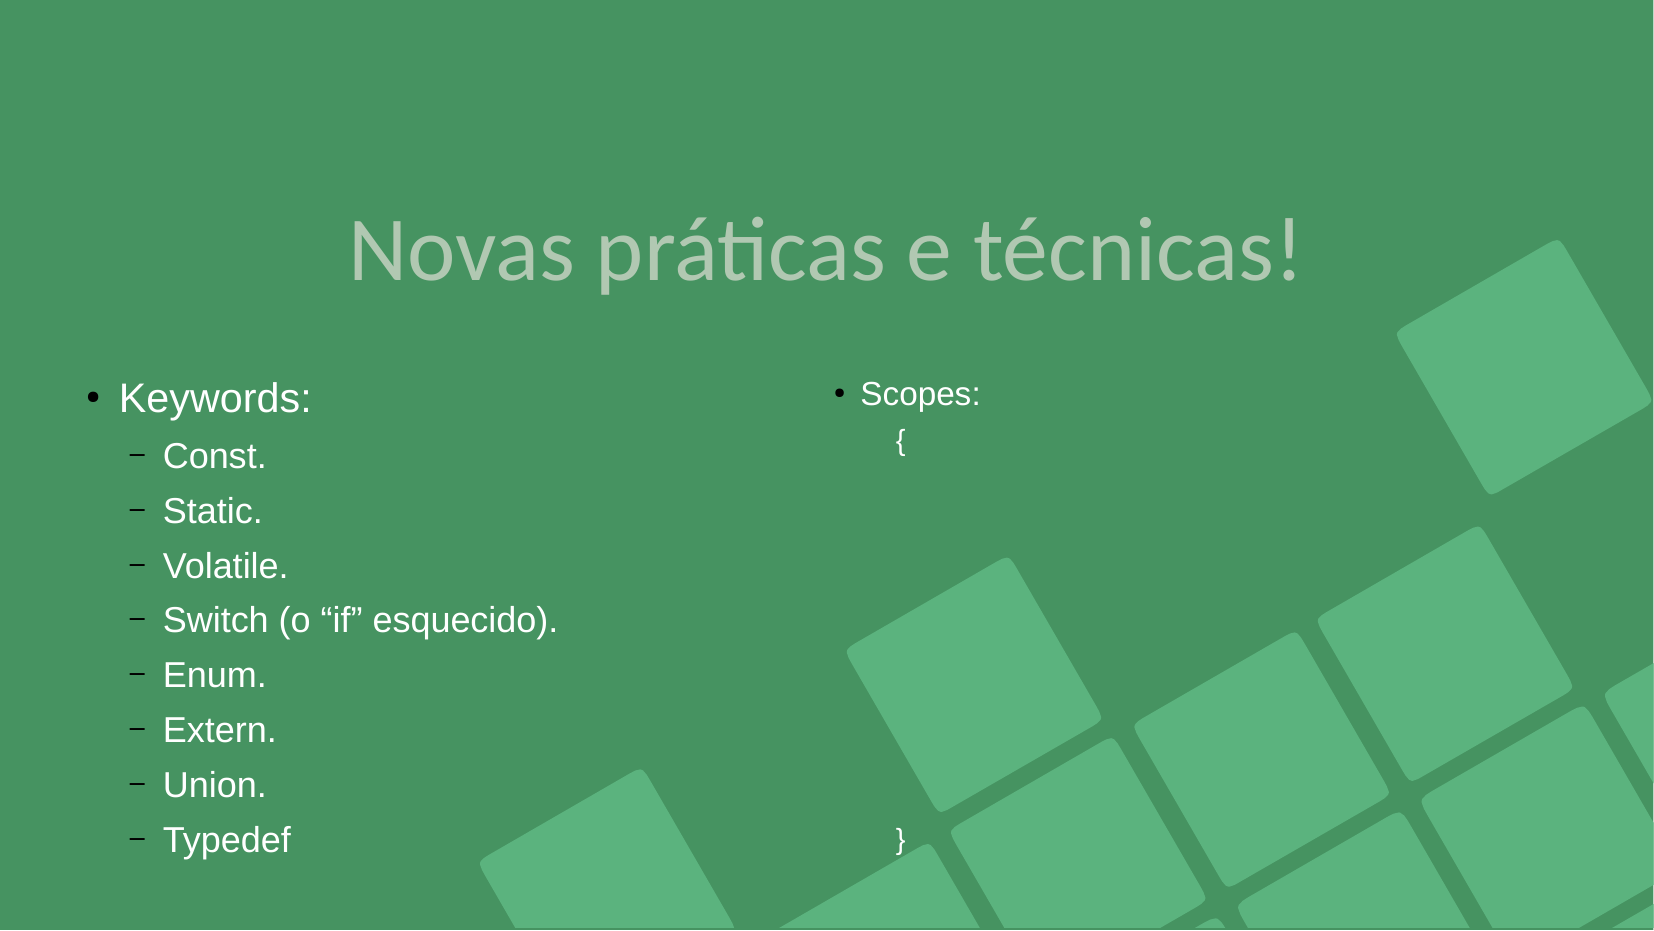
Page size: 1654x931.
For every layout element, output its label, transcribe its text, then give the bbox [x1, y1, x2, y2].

list Keywords: Const. Static. Volatile. Switch (o “if” esquecido). Enum. Extern. Union. Typedef [75, 375, 811, 863]
list Scopes: { } [825, 375, 1561, 863]
title Novas práticas e técnicas! [82, 180, 1571, 336]
